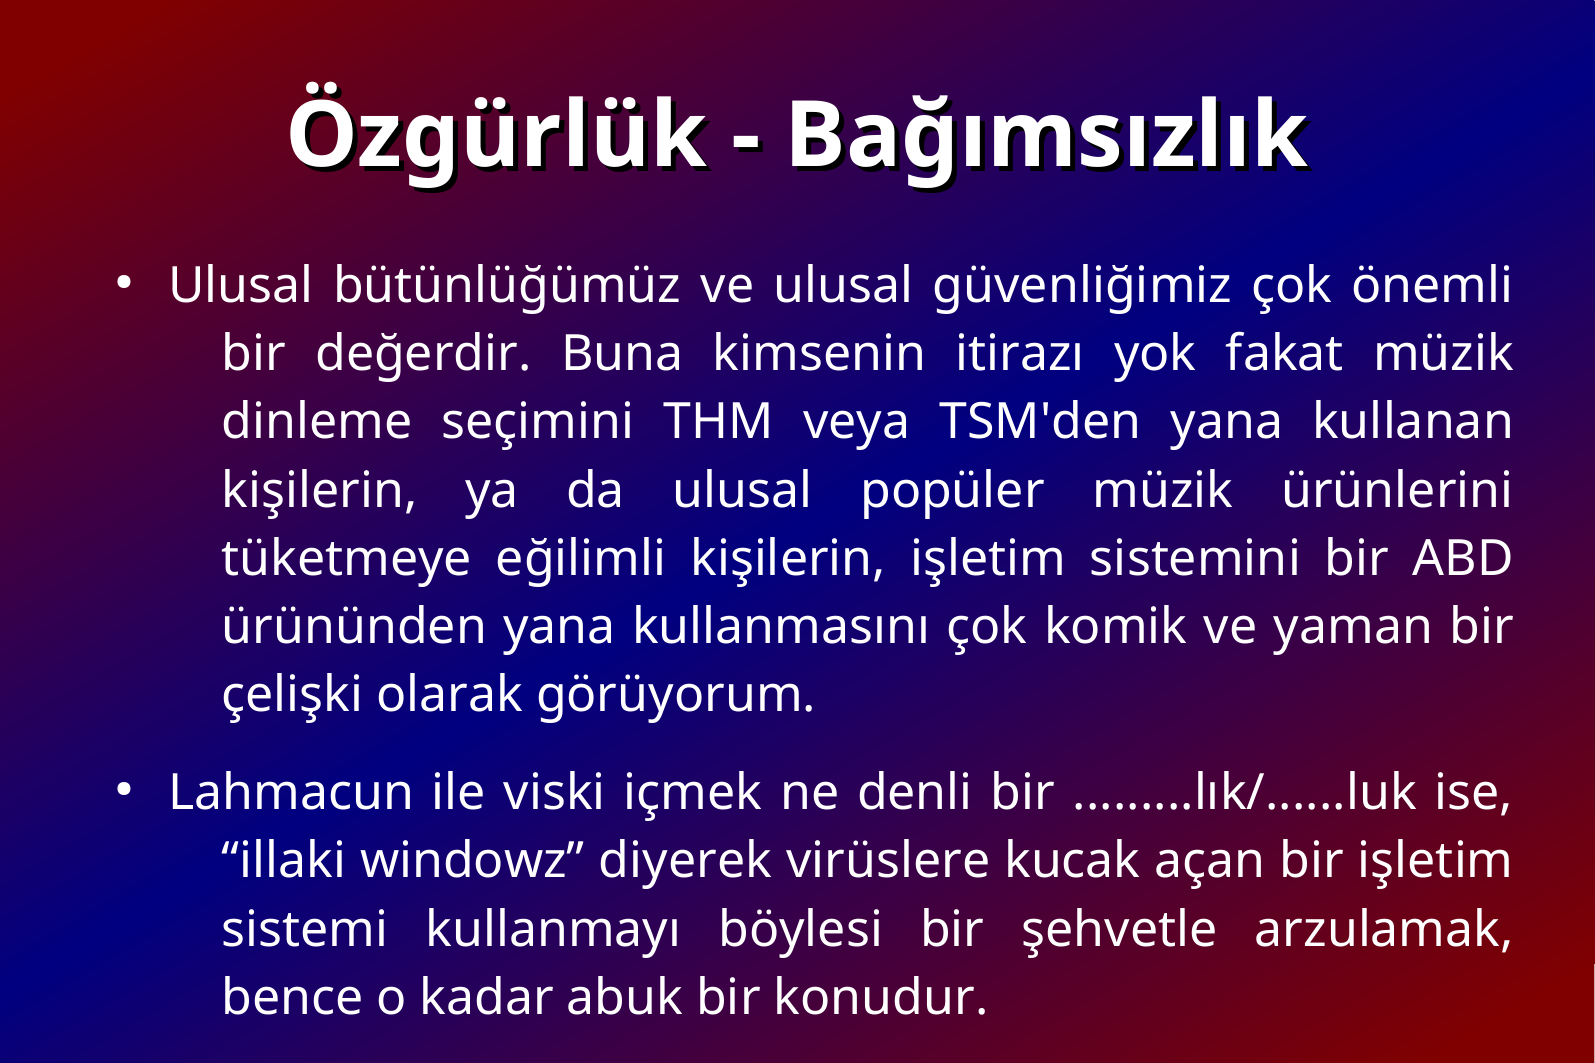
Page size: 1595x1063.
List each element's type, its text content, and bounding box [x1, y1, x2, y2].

list Ulusal bütünlüğümüz ve ulusal güvenliğimiz çok önemli bir değerdir. Buna kimsenin itirazı yok fakat müzik dinleme seçimini THM veya TSM'den yana kullanan kişilerin, ya da ulusal popüler müzik ürünlerini tüketmeye eğilimli kişilerin, işletim sistemini bir ABD ürününden yana kullanmasını çok komik ve yaman bir çelişki olarak görüyorum. Lahmacun ile viski içmek ne denli bir .........lık/......luk ise, “illaki windowz” diyerek virüslere kucak açan bir işletim sistemi kullanmayı böylesi bir şehvetle arzulamak, bence o kadar abuk bir konudur. [79, 248, 1515, 966]
title Özgürlük - Bağımsızlık [79, 42, 1515, 220]
